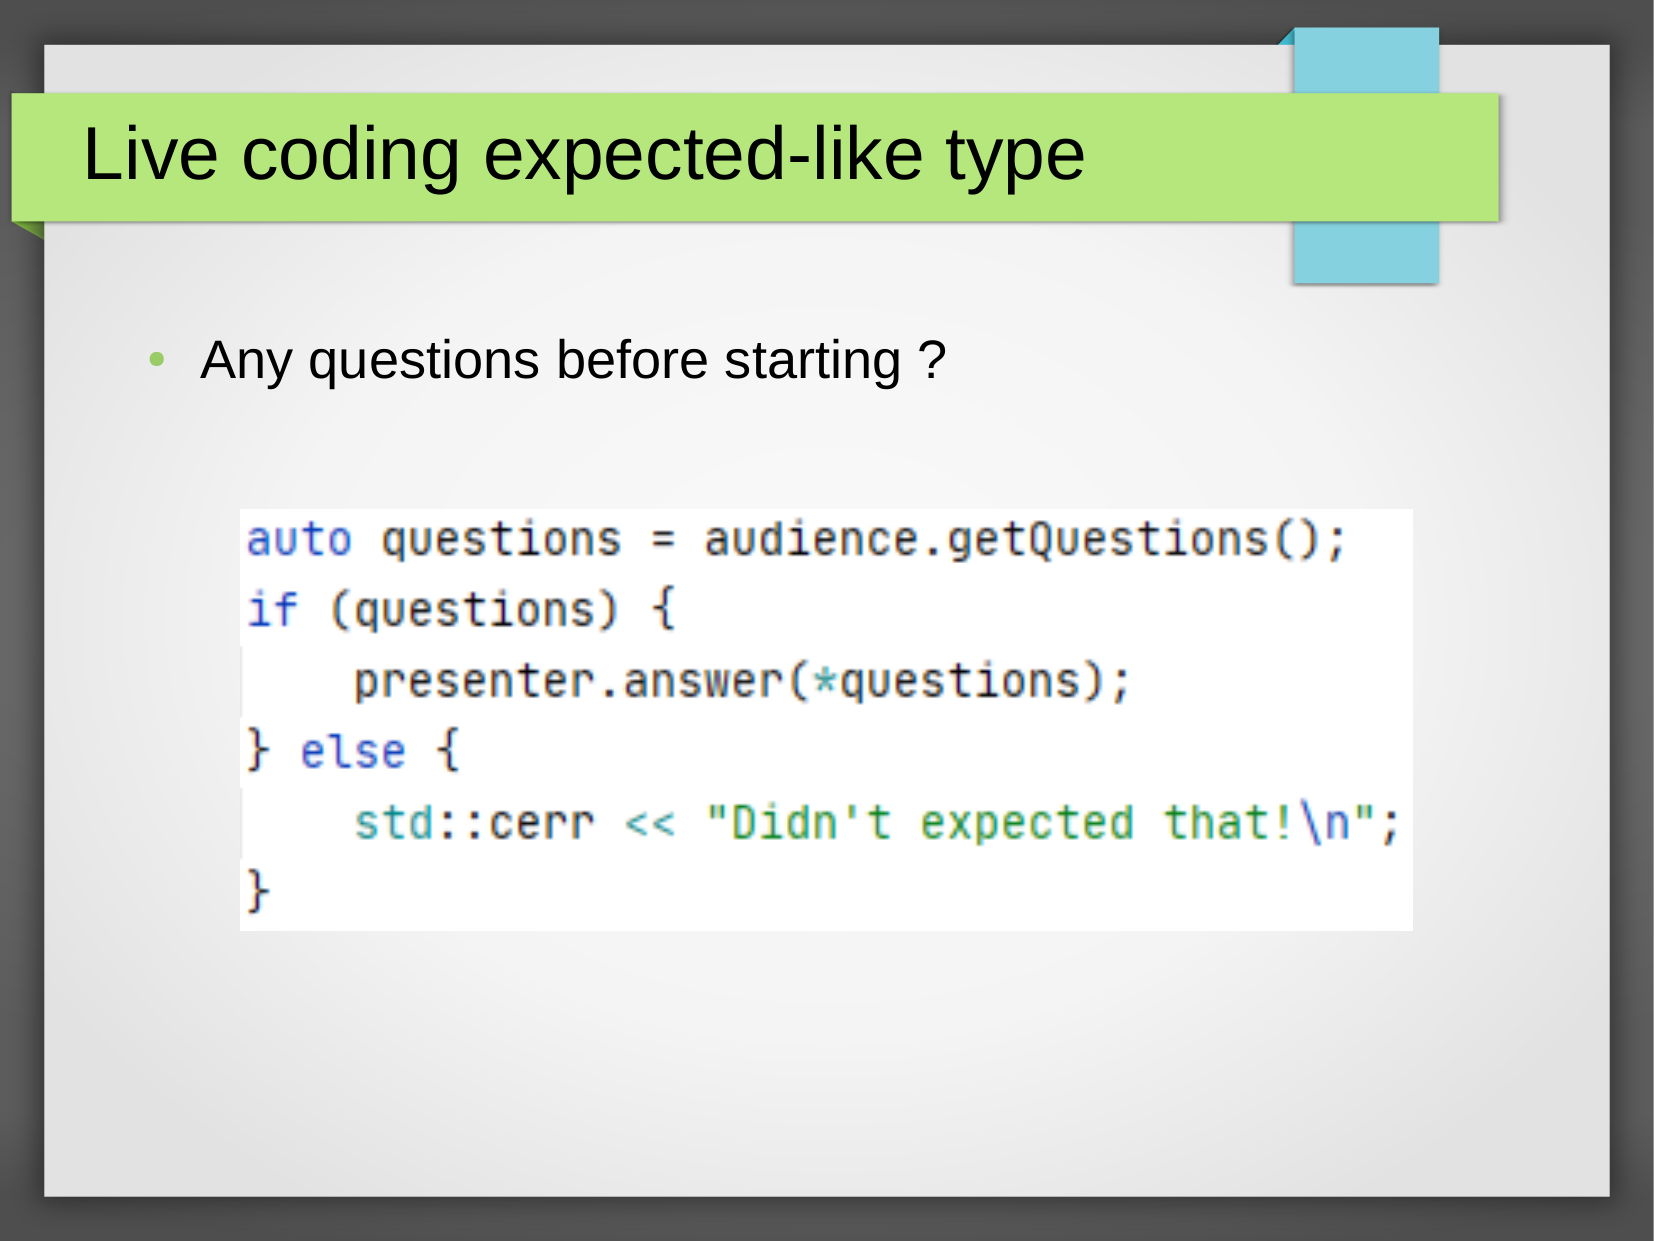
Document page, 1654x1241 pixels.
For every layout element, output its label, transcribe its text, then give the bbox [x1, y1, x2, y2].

title Live coding expected-like type [82, 94, 1264, 213]
list Any questions before starting ? [129, 330, 976, 421]
picture [0, 0, 1654, 1241]
